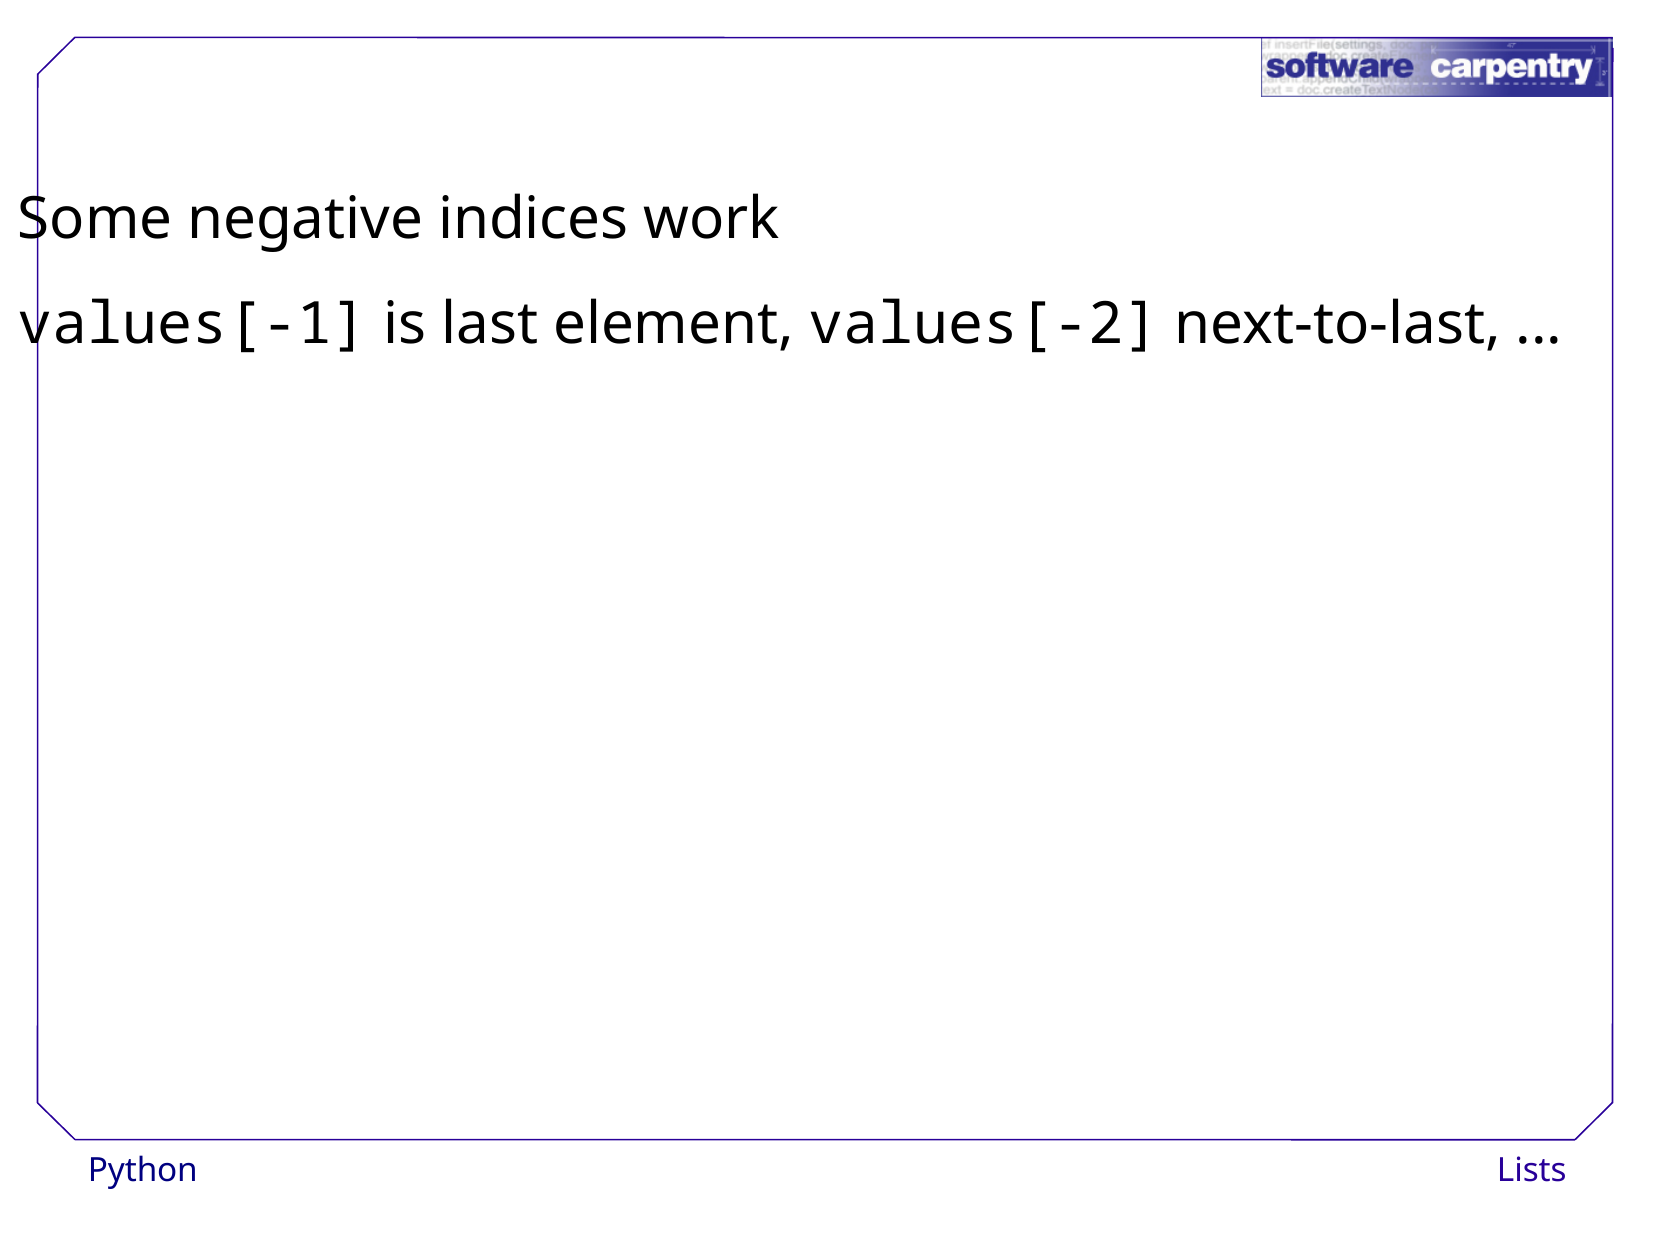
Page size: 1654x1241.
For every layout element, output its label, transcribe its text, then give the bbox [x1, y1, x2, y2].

picture [1261, 39, 1613, 97]
text_box Some negative indices work values[-1] is last element, values[-2] next-to-last, ... [3, 137, 1654, 364]
